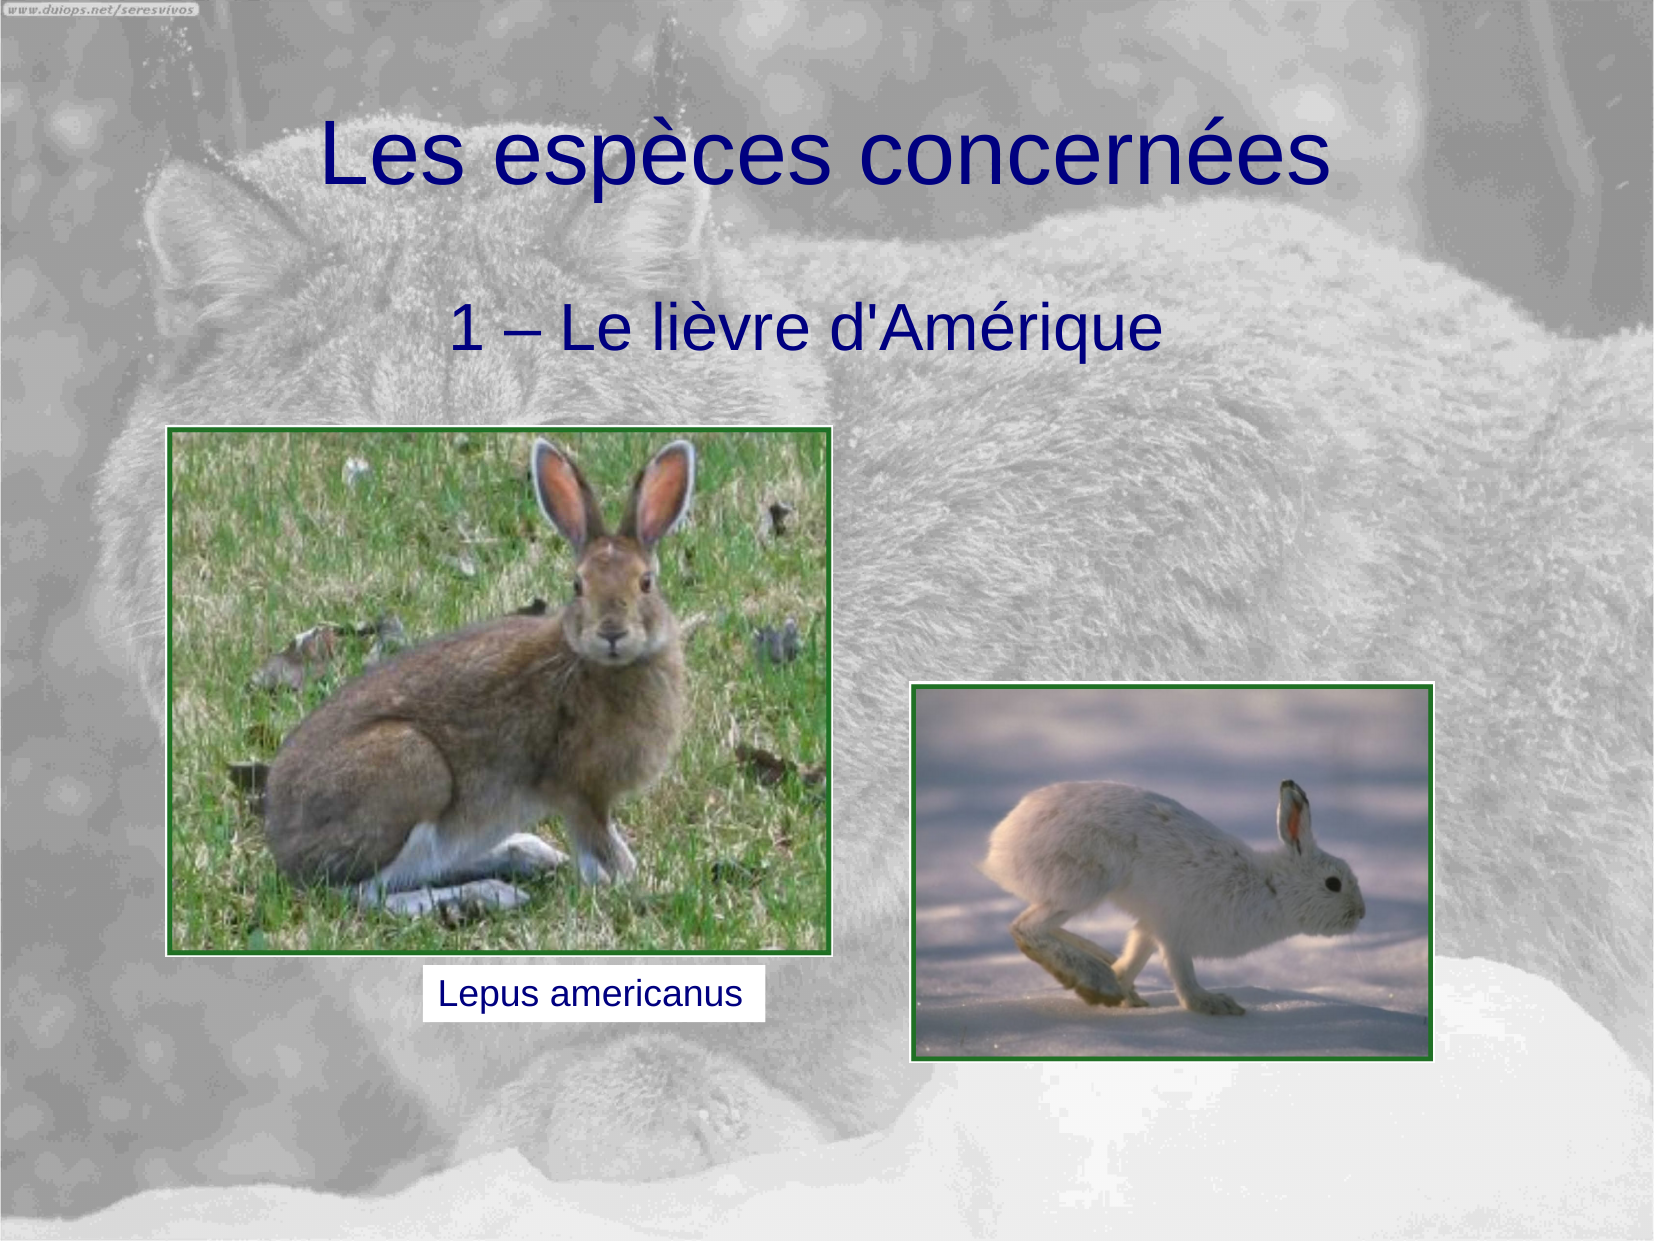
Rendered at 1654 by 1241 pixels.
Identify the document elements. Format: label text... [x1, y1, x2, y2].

picture [0, 0, 1654, 1241]
list 1 – Le lièvre d'Amérique [377, 290, 1205, 402]
text_box Lepus americanus [422, 965, 766, 1023]
title Les espèces concernées [82, 49, 1571, 257]
